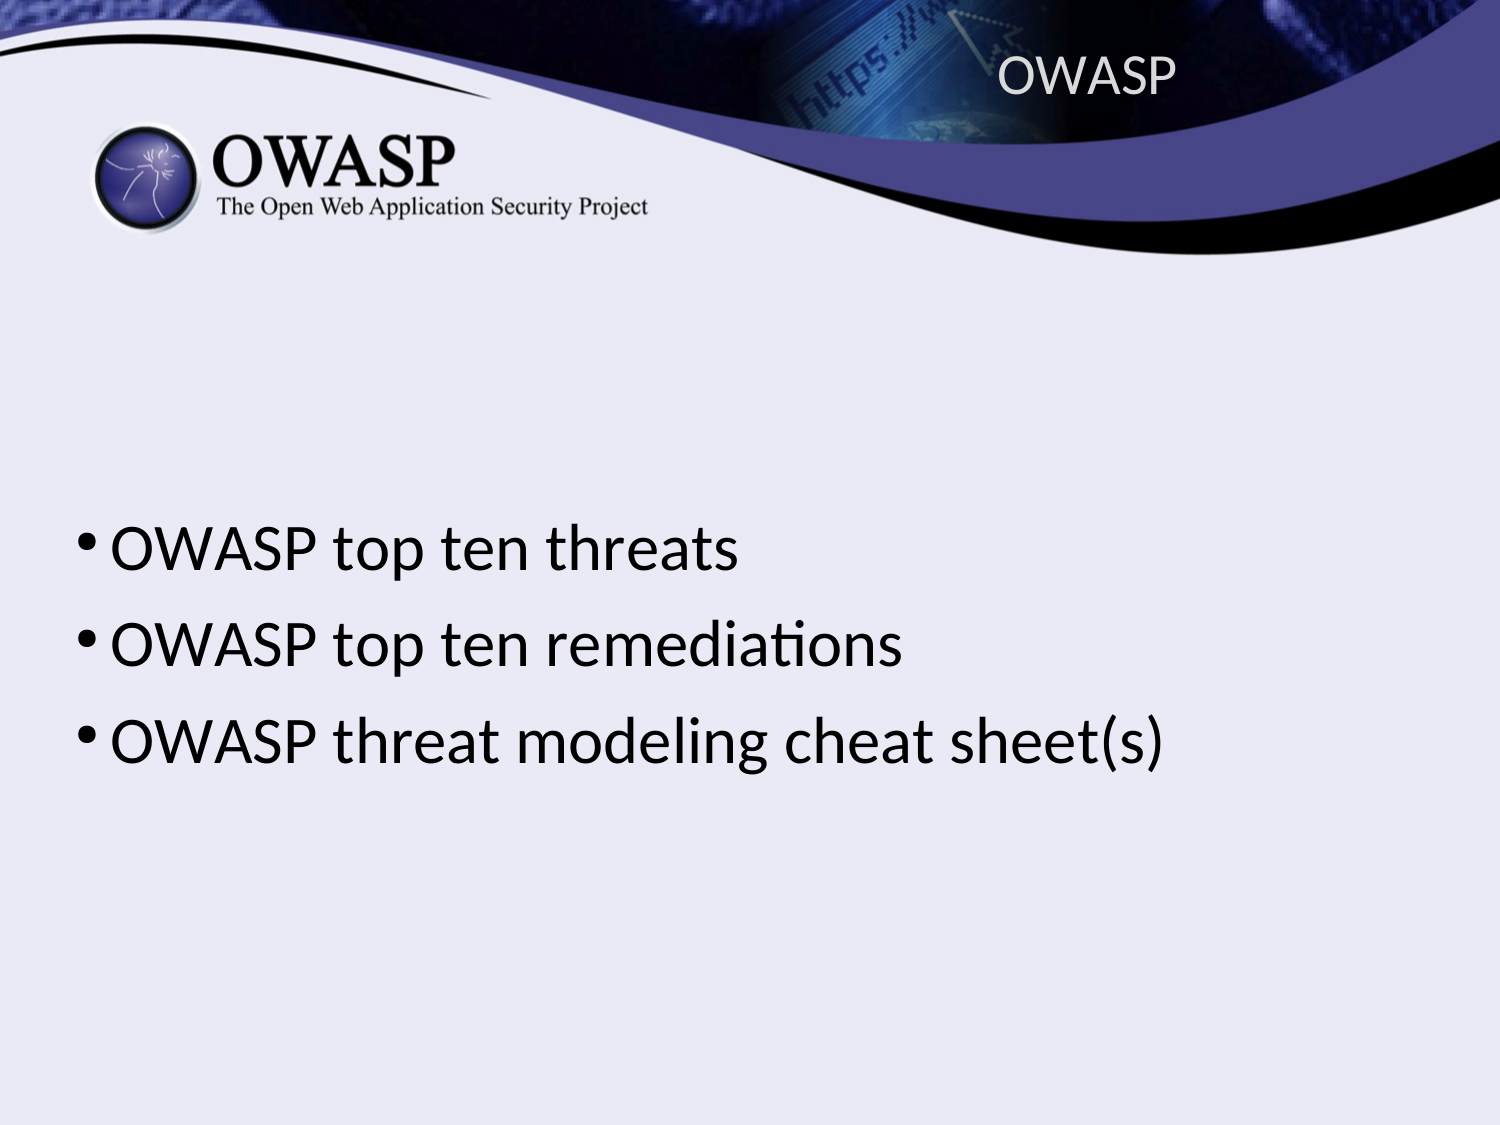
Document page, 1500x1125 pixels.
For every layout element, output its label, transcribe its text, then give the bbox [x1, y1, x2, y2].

subtitle OWASP top ten threats OWASP top ten remediations OWASP threat modeling cheat sheet(s) [75, 262, 1426, 1018]
picture [0, 0, 1500, 1125]
title OWASP [699, 0, 1476, 149]
